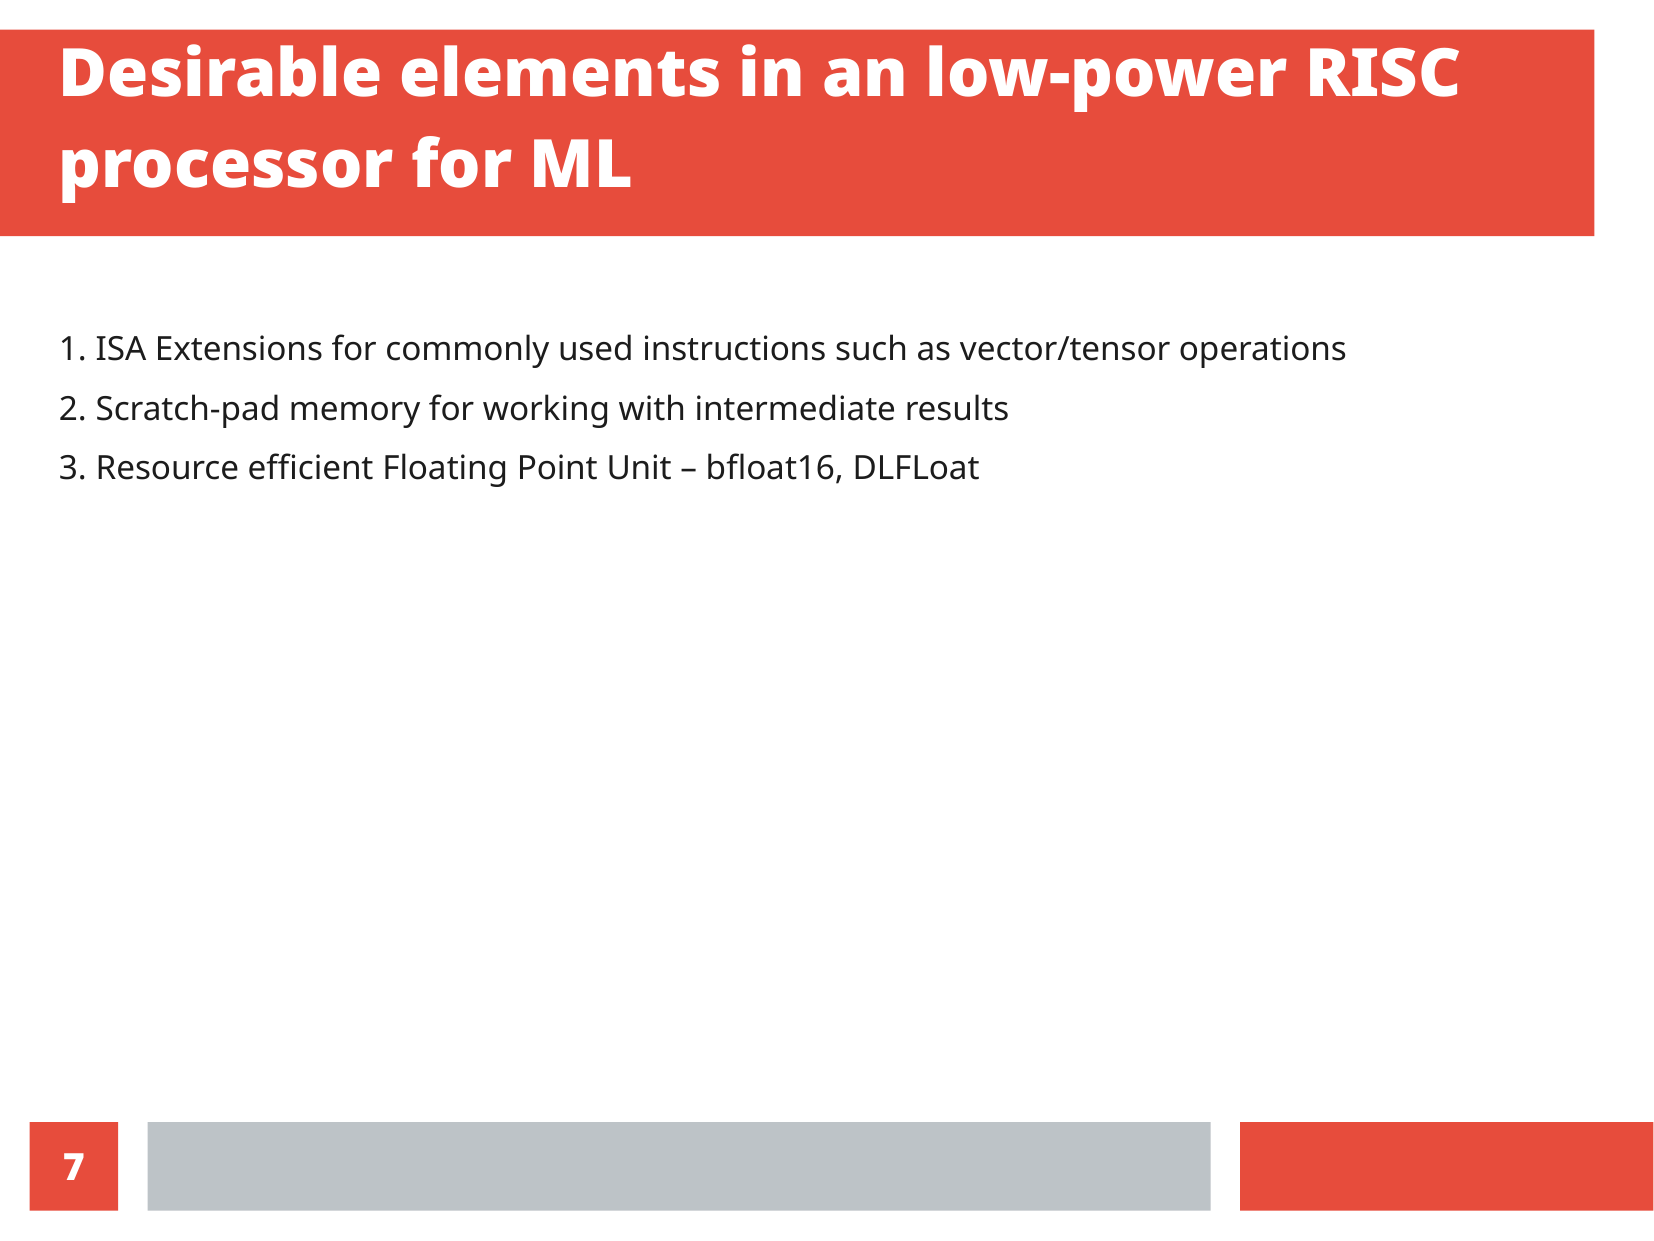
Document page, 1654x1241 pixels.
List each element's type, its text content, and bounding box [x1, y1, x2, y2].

title Desirable elements in an low-power RISC processor for ML [59, 59, 1595, 207]
list 1. ISA Extensions for commonly used instructions such as vector/tensor operations 2. Scratch-pad memory for working with intermediate results 3. Resource efficient Floating Point Unit – bfloat16, DLFLoat [59, 324, 1565, 1093]
